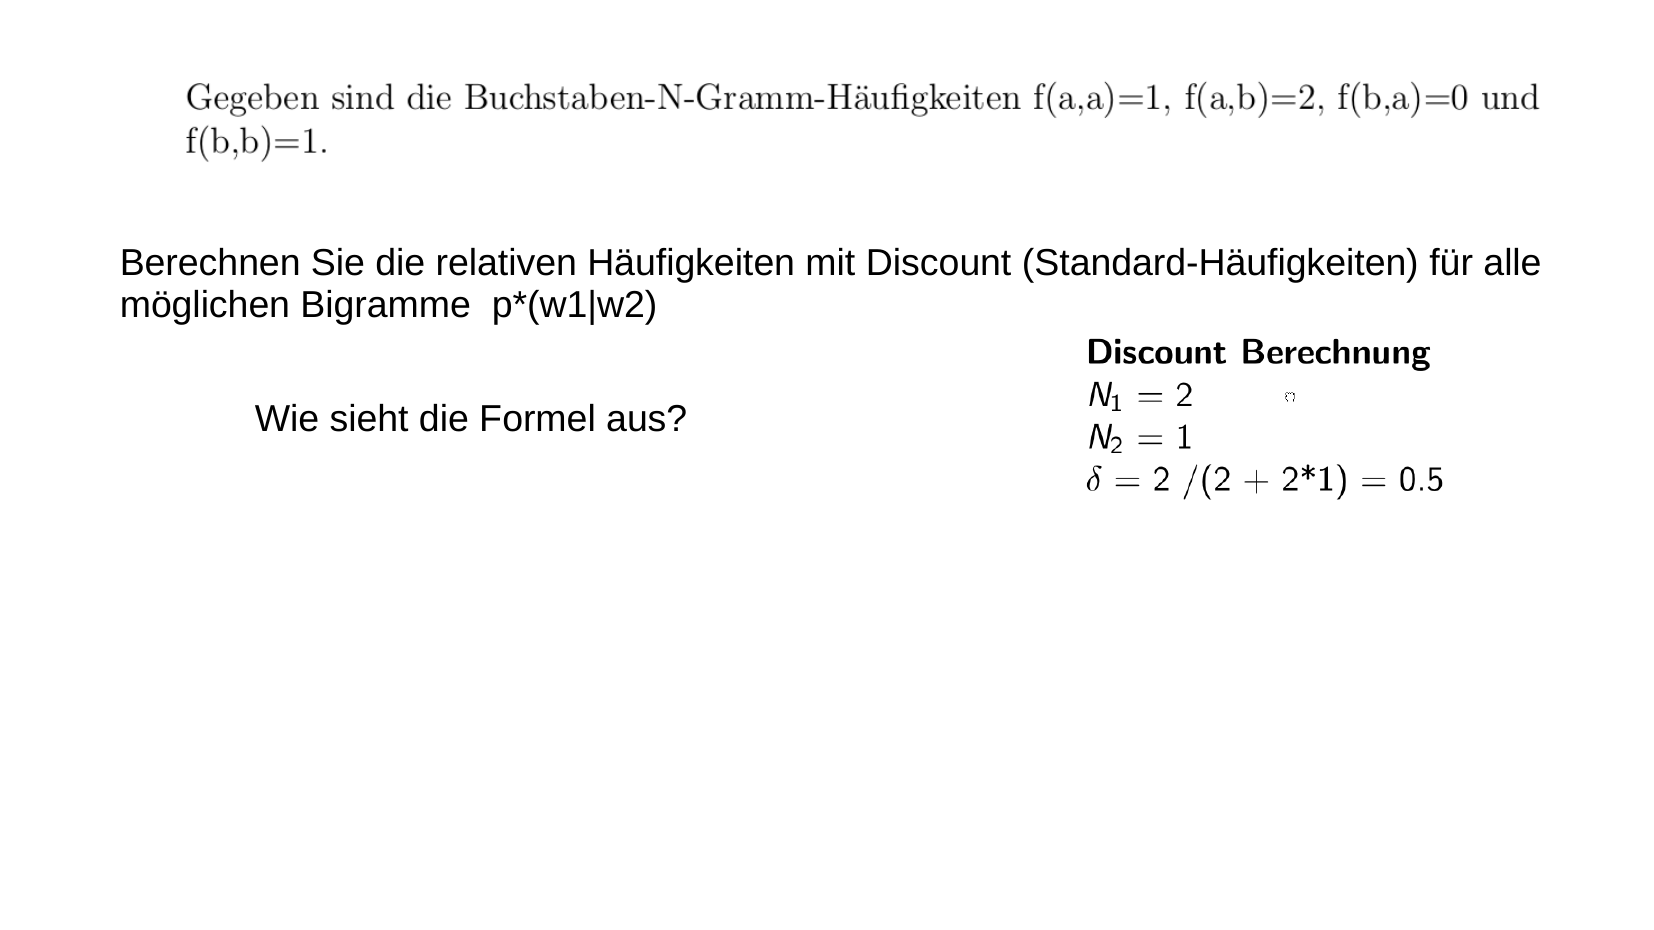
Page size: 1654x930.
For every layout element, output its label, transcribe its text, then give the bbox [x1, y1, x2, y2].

text_box Berechnen Sie die relativen Häufigkeiten mit Discount (Standard-Häufigkeiten) für alle möglichen Bigramme p*(w1|w2) [105, 234, 1561, 376]
picture [1065, 312, 1481, 526]
picture [117, 75, 1591, 172]
text_box Wie sieht die Formel aus? [240, 390, 1065, 447]
